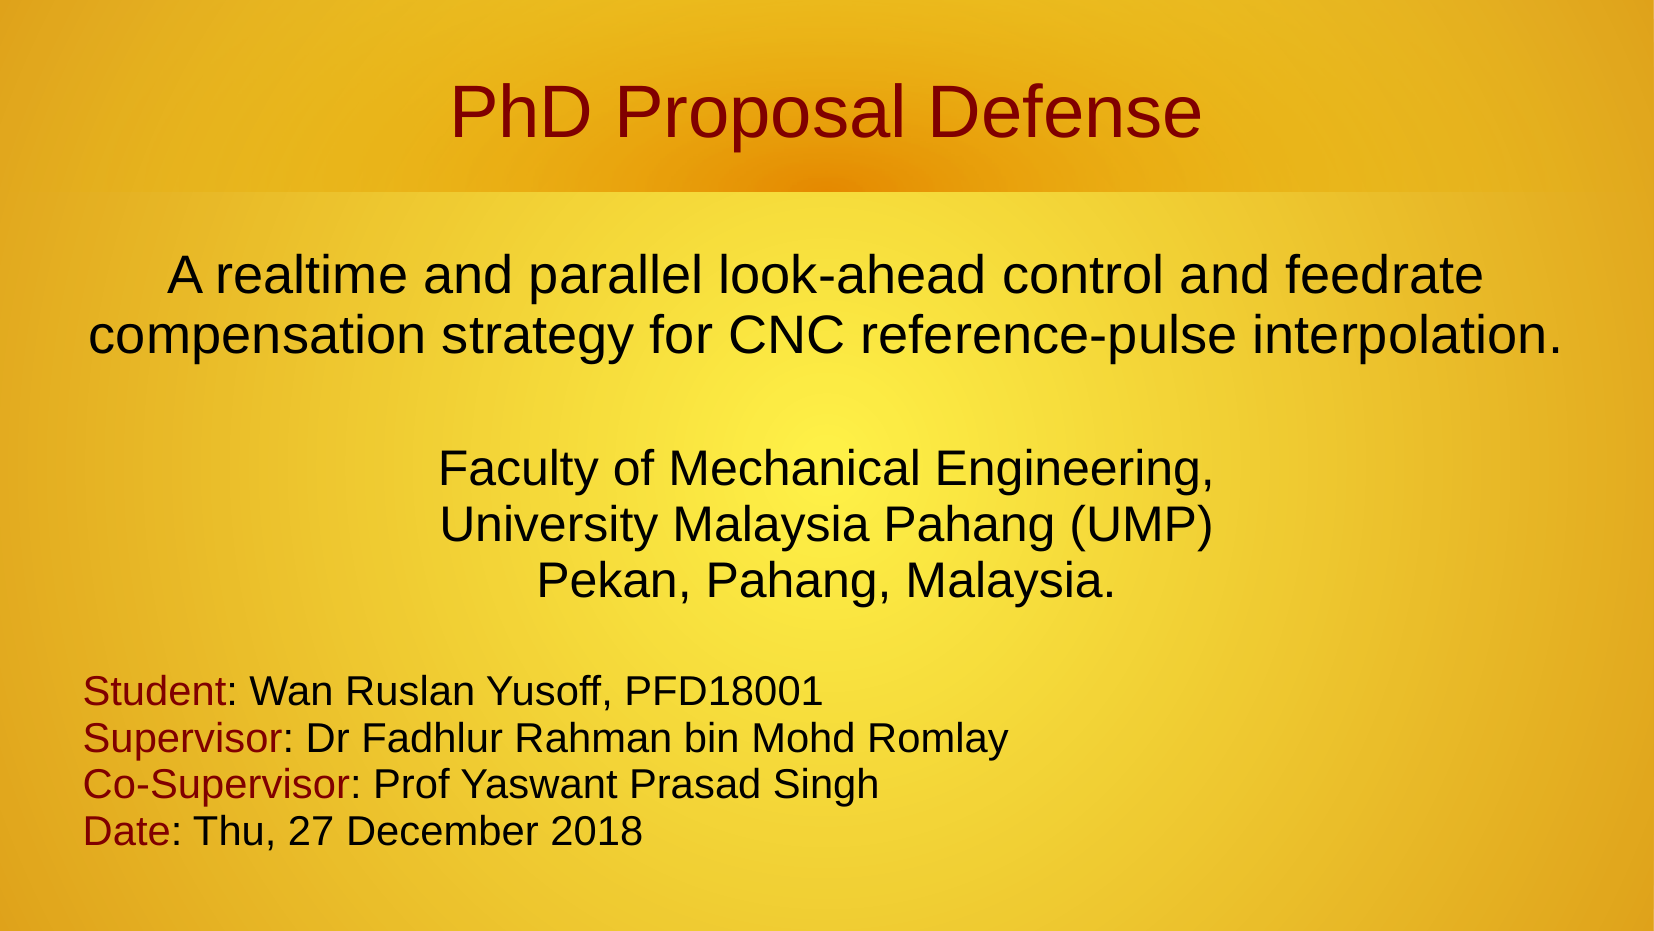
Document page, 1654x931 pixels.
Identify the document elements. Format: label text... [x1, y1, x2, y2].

subtitle A realtime and parallel look-ahead control and feedrate compensation strategy for CNC reference-pulse interpolation. Faculty of Mechanical Engineering, University Malaysia Pahang (UMP) Pekan, Pahang, Malaysia. Student: Wan Ruslan Yusoff, PFD18001 Supervisor: Dr Fadhlur Rahman bin Mohd Romlay Co-Supervisor: Prof Yaswant Prasad Singh Date: Thu, 27 December 2018 [82, 212, 1571, 886]
title PhD Proposal Defense [82, 35, 1571, 189]
